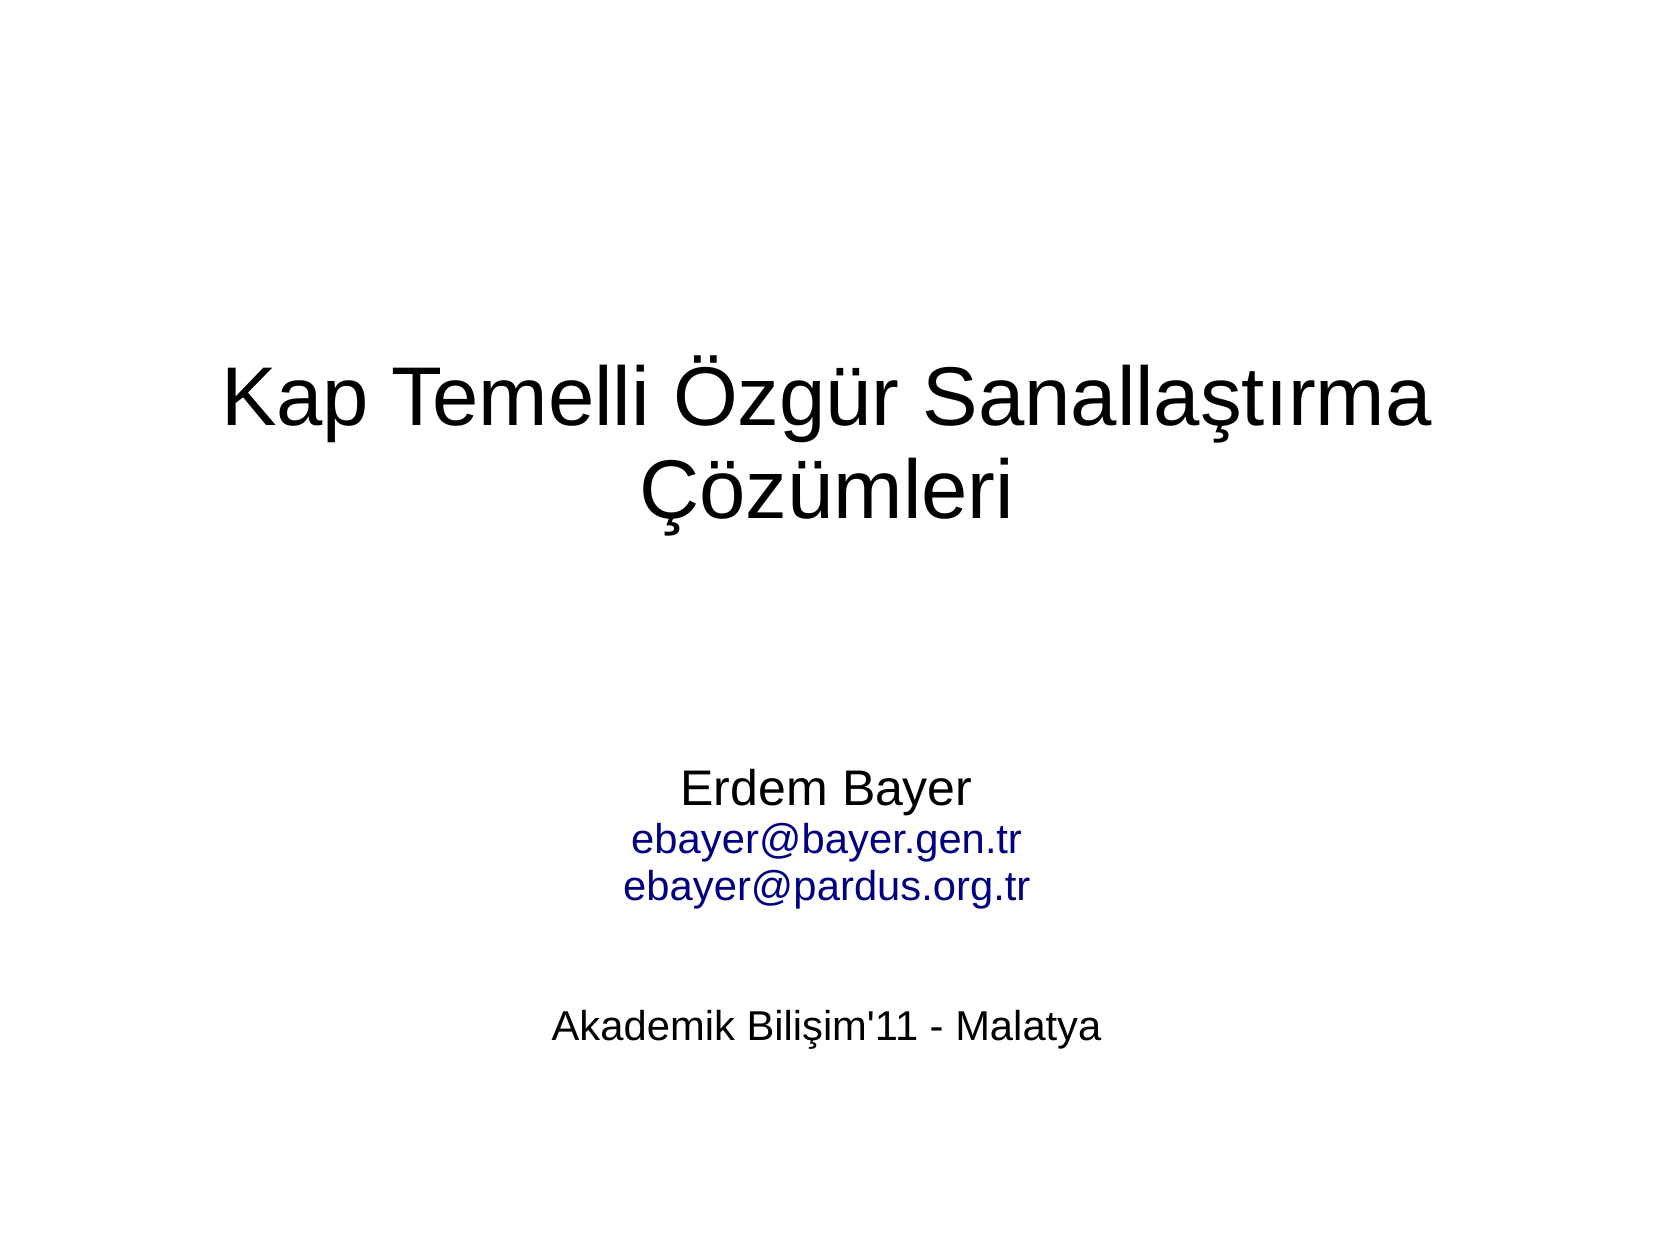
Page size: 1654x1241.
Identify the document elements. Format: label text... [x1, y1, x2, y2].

subtitle Kap Temelli Özgür Sanallaştırma Çözümleri Erdem Bayer ebayer@bayer.gen.tr ebayer@pardus.org.tr Akademik Bilişim'11 - Malatya [82, 297, 1571, 1102]
